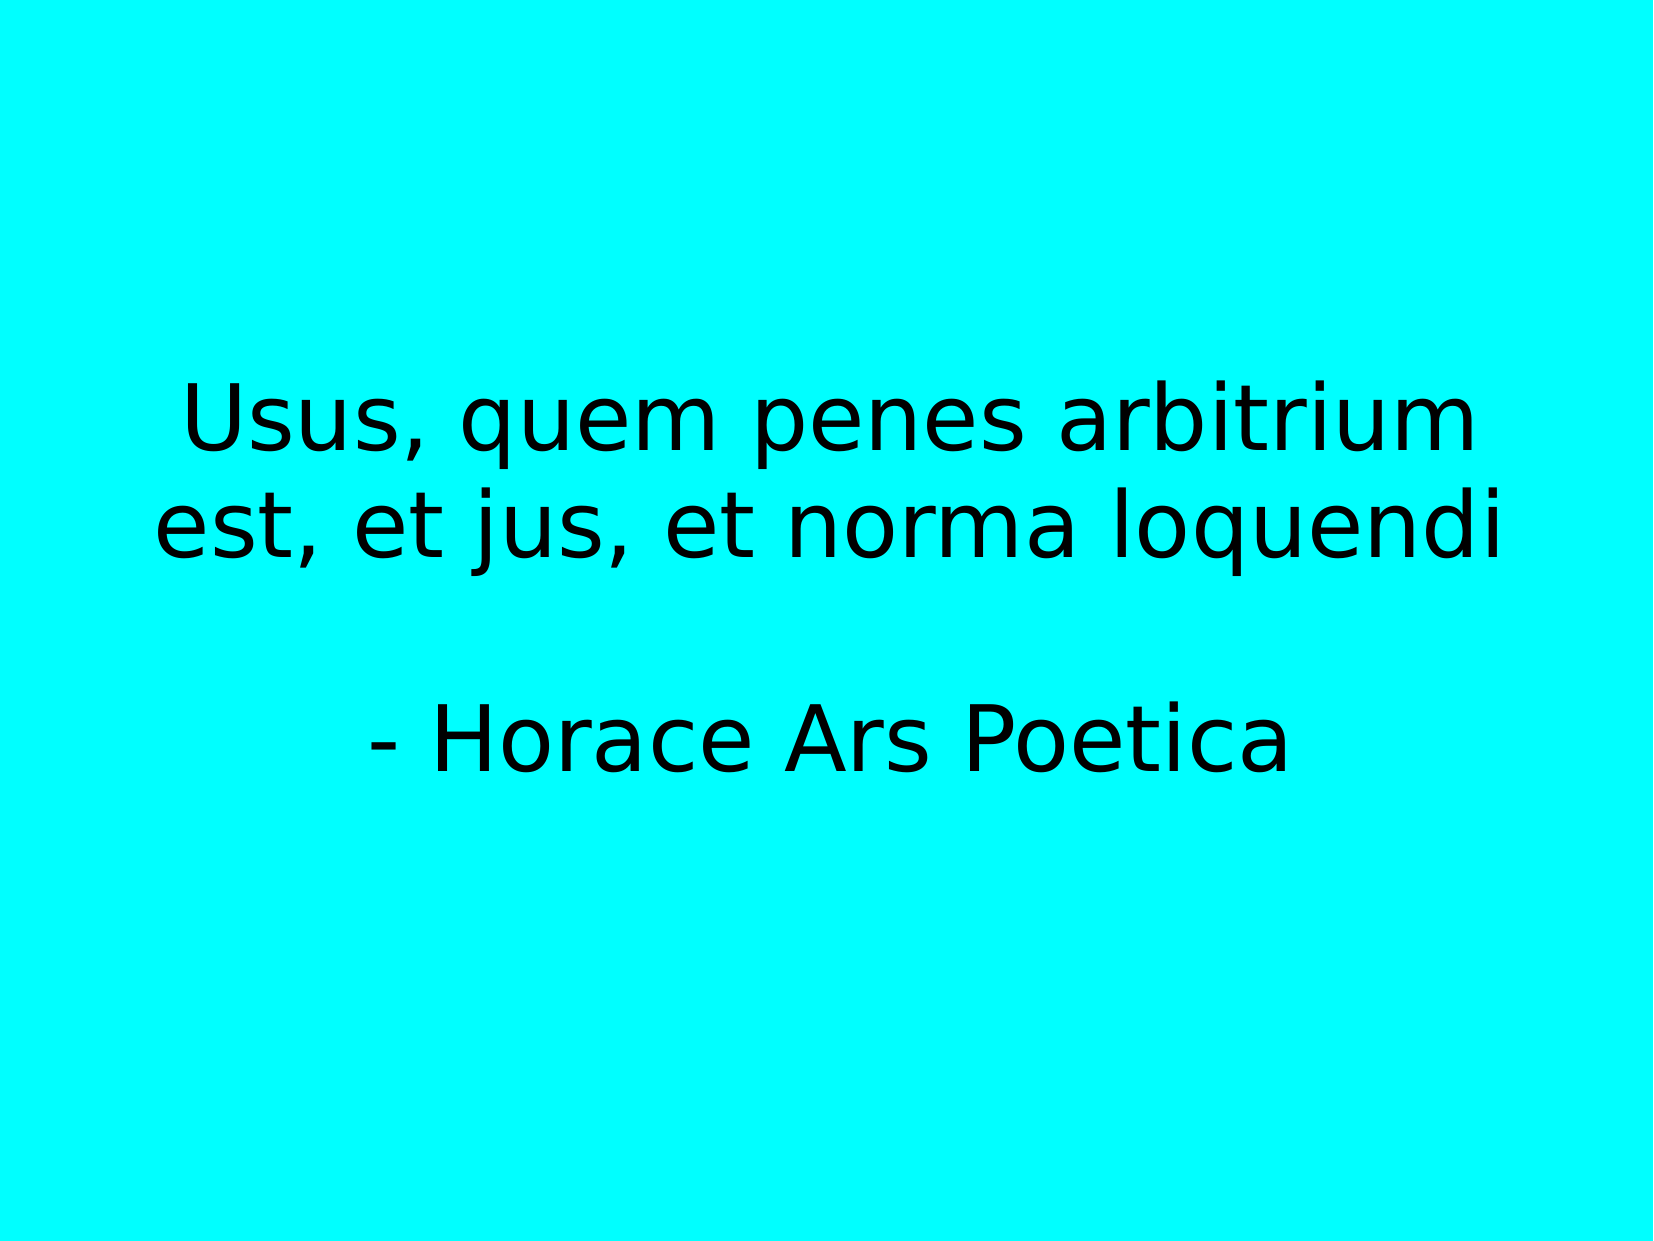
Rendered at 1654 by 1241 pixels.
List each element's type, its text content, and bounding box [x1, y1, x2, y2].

title Usus, quem penes arbitrium est, et jus, et norma loquendi - Horace Ars Poetica [87, 364, 1576, 901]
